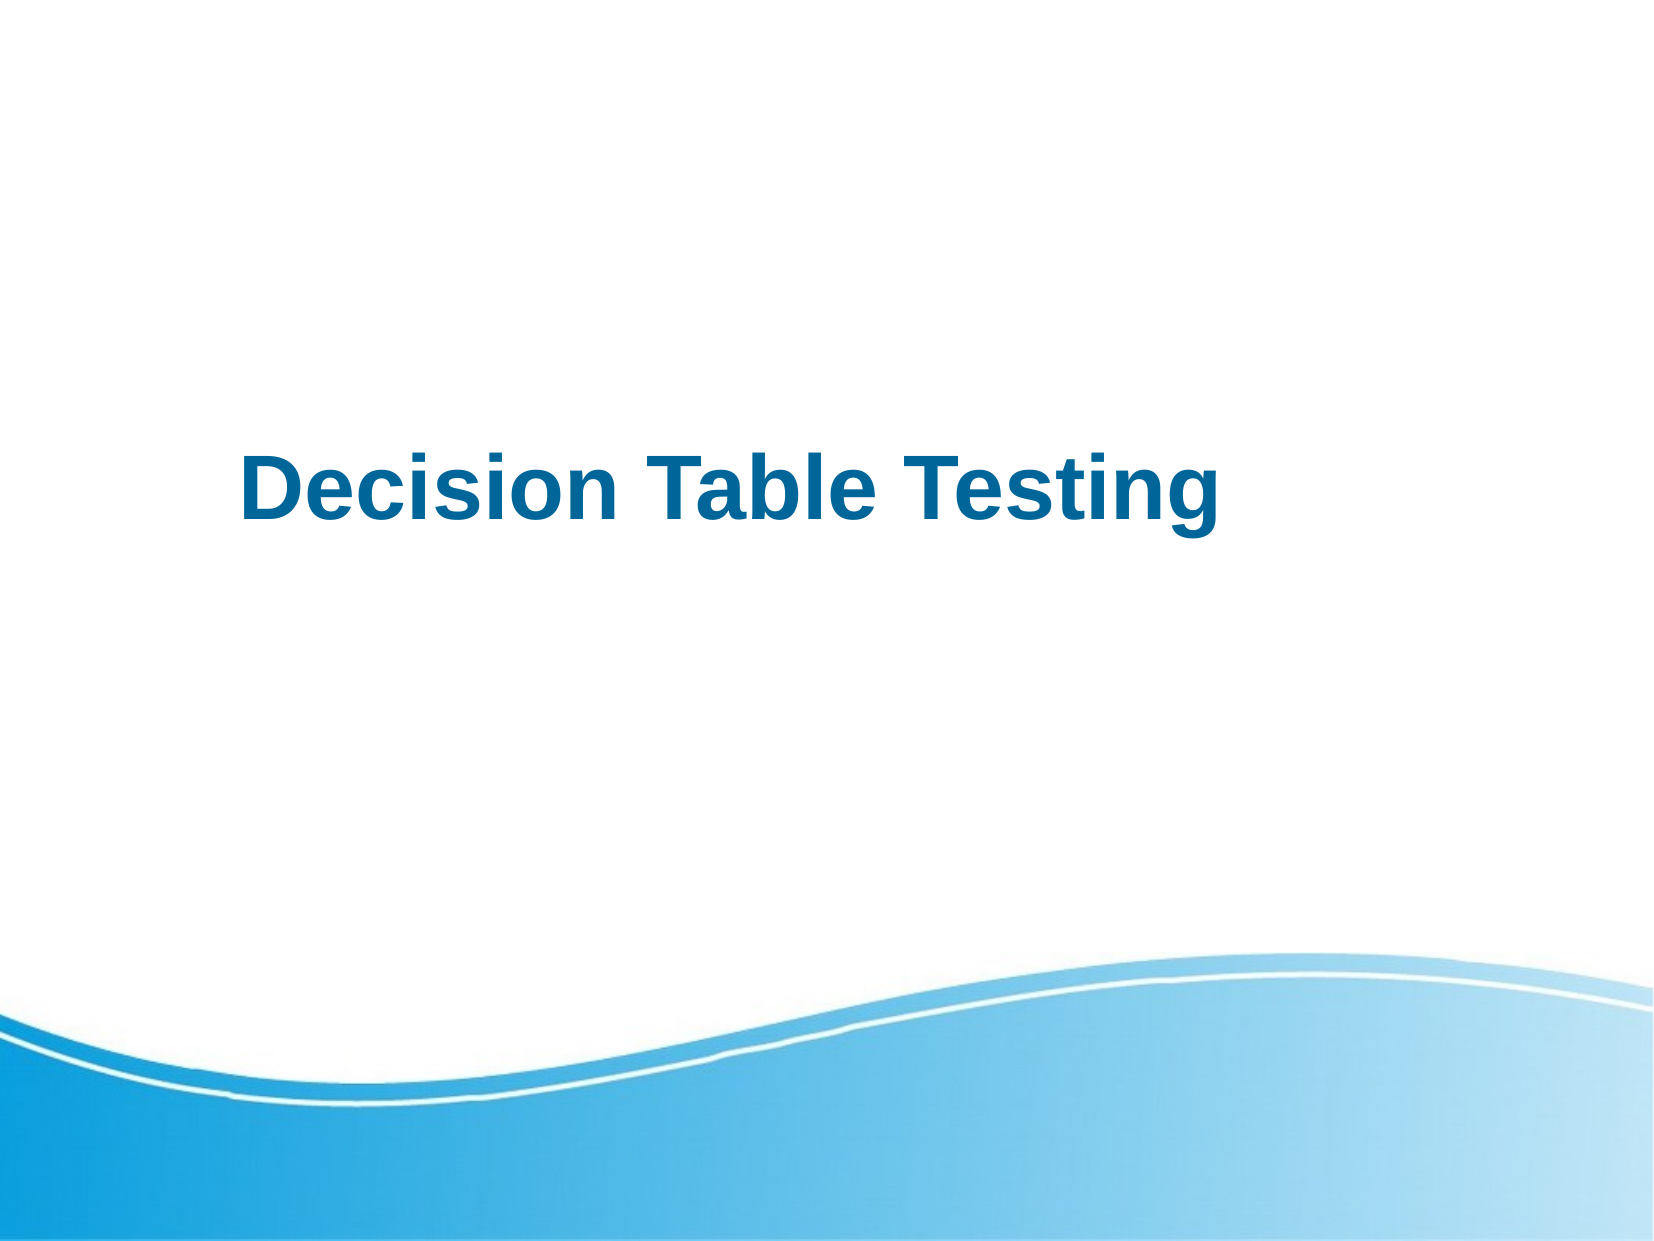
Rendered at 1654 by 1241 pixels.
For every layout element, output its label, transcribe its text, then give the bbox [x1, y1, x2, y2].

picture [0, 952, 1654, 1241]
title Decision Table Testing [0, 384, 1489, 592]
